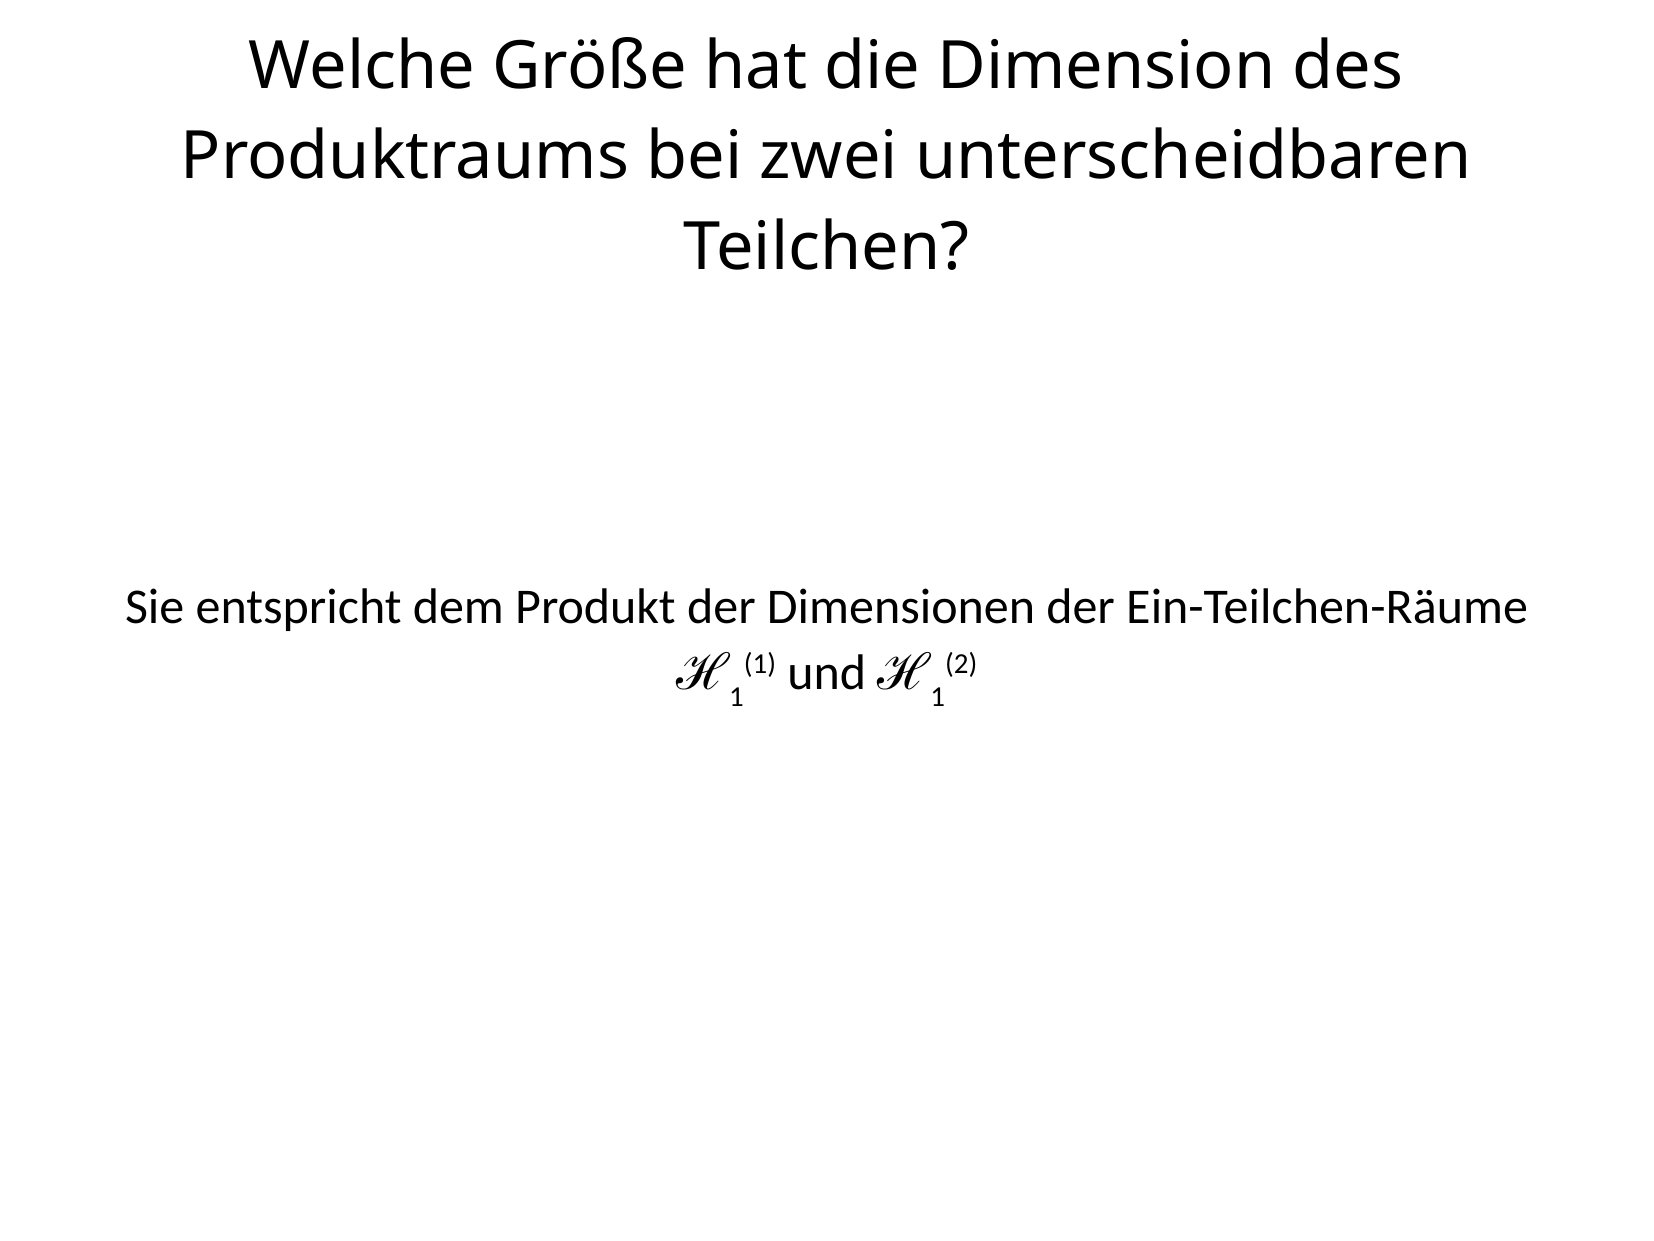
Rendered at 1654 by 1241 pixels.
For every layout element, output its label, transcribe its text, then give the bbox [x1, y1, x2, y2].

title Welche Größe hat die Dimension des Produktraums bei zwei unterscheidbaren Teilchen? [82, 49, 1571, 257]
subtitle Sie entspricht dem Produkt der Dimensionen der Ein-Teilchen-Räume ℋ1(1) und ℋ1(2) [82, 290, 1571, 1010]
